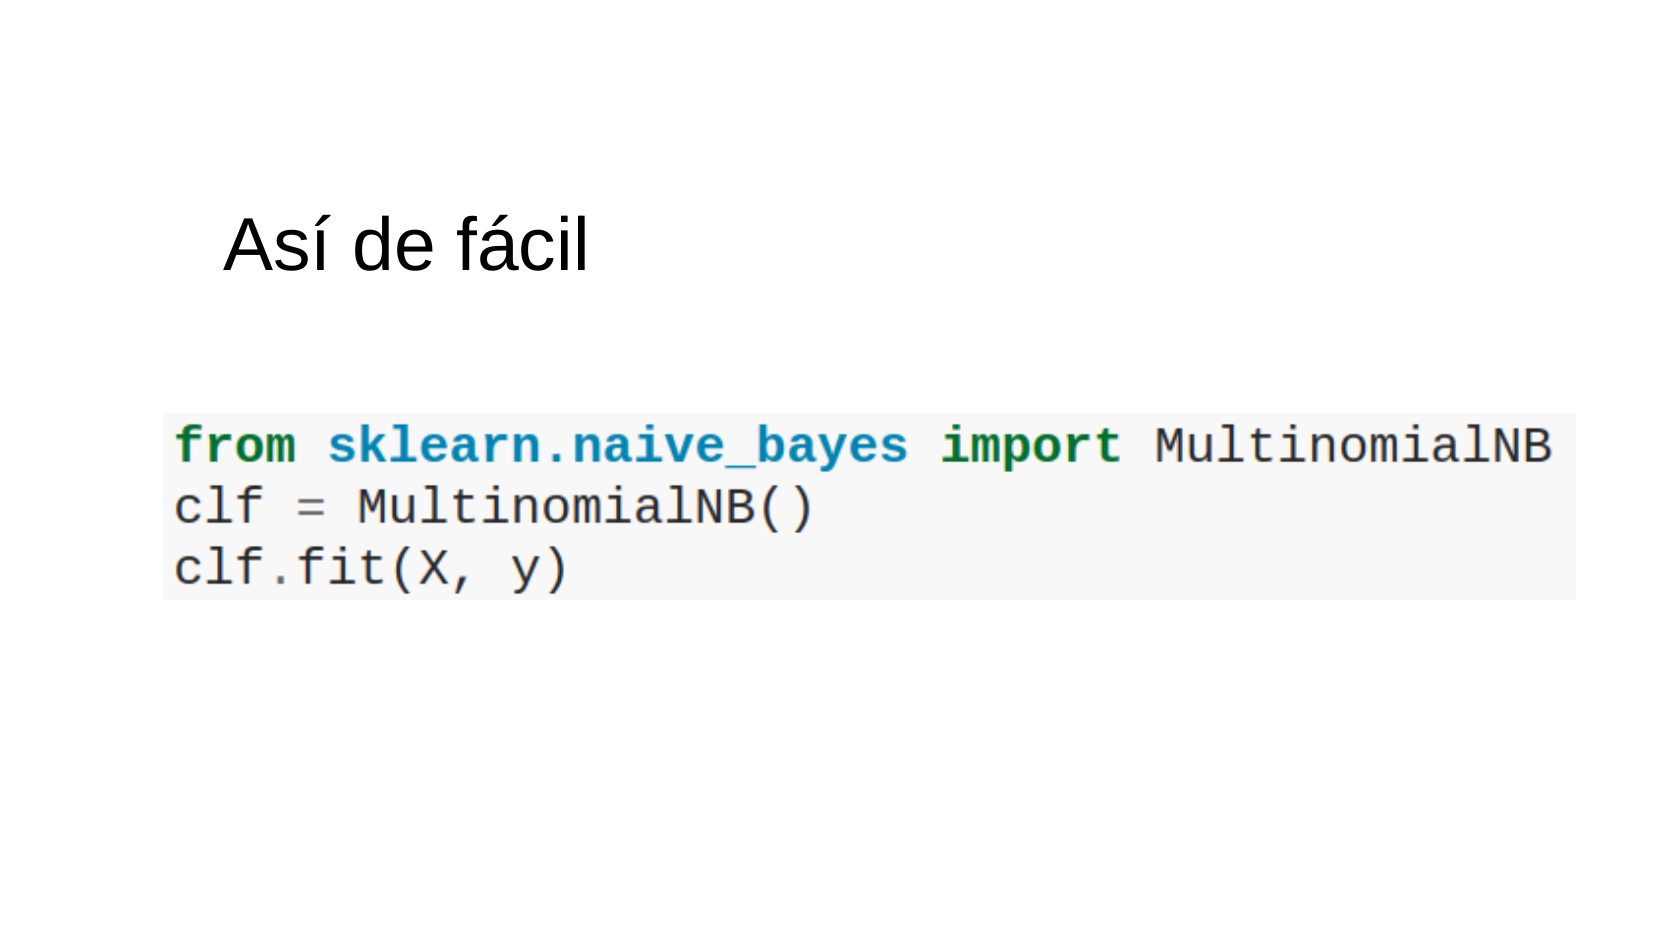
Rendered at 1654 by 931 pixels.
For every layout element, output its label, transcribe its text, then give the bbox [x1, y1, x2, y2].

text_box Así de fácil [208, 195, 1291, 351]
picture [163, 413, 1576, 601]
